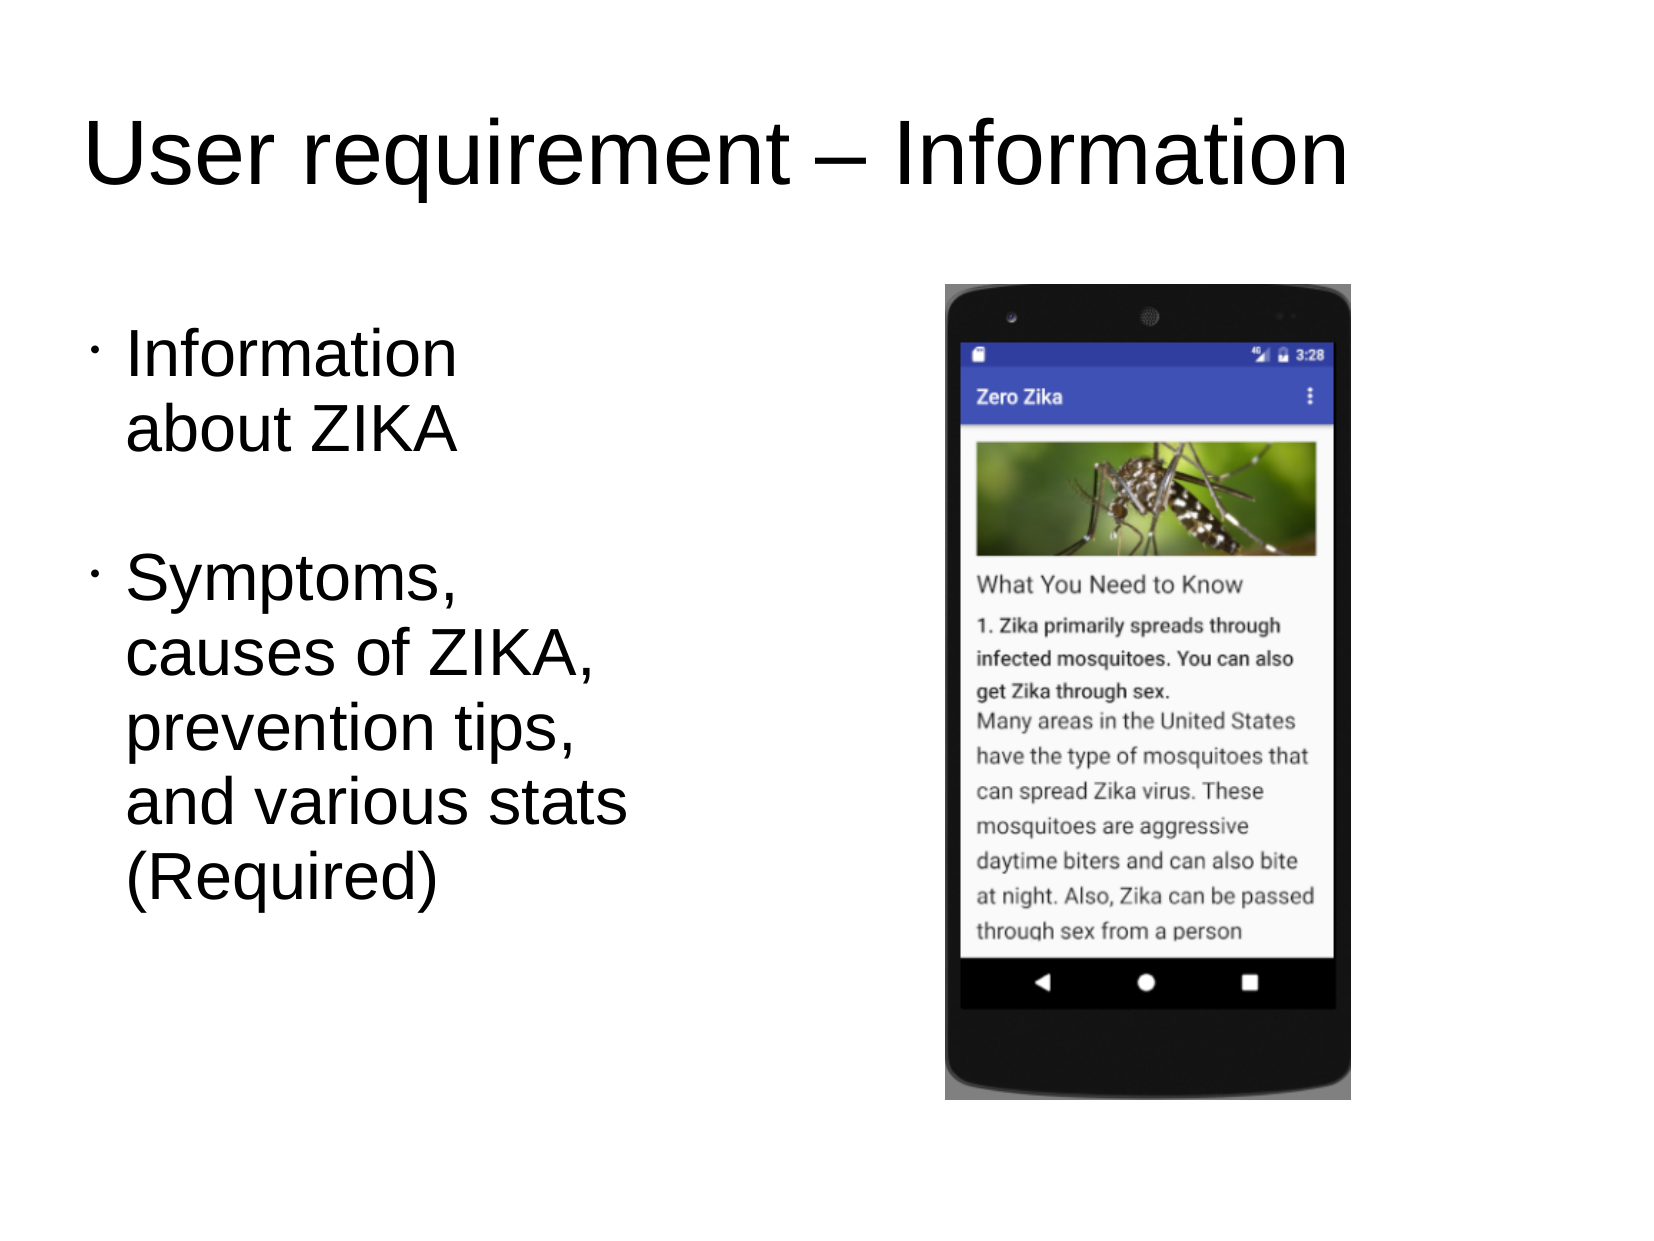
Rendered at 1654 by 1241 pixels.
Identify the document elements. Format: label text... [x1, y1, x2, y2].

picture [945, 284, 1351, 1100]
title User requirement – Information [82, 49, 1571, 257]
text_box Information about ZIKA Symptoms, causes of ZIKA, prevention tips, and various stats (Required) [90, 315, 668, 1241]
